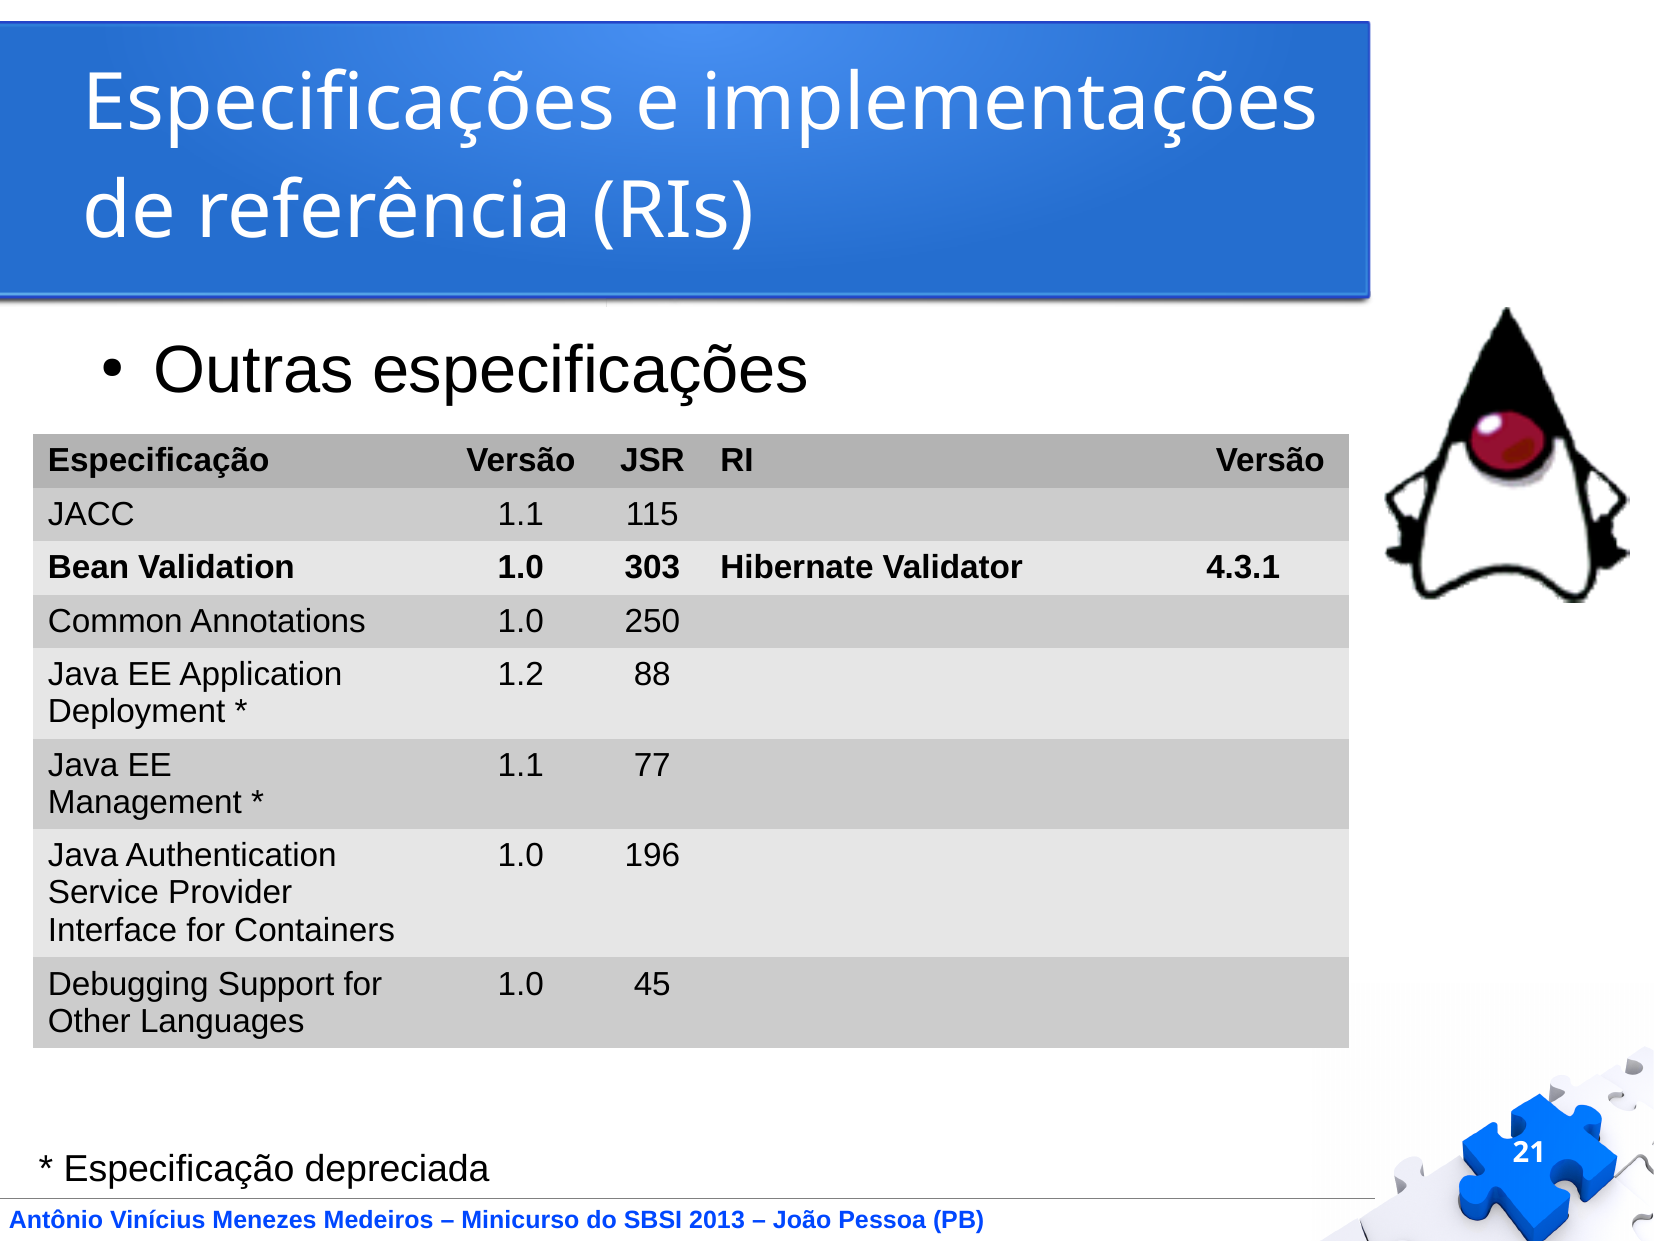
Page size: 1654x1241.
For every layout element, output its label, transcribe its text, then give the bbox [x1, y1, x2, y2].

table_cell [1191, 739, 1349, 829]
text_box * Especificação depreciada [23, 1139, 505, 1197]
table_cell 1.0 [443, 957, 599, 1048]
table_cell [706, 957, 1191, 1048]
table_cell [706, 488, 1191, 541]
table_cell 303 [599, 541, 706, 595]
picture [0, 21, 1375, 307]
table_cell [1191, 488, 1349, 541]
table_cell Bean Validation [33, 541, 443, 595]
table_cell 1.0 [443, 829, 599, 957]
picture [1384, 307, 1630, 603]
list Outras especificações [82, 332, 1356, 1111]
table_header JSR [599, 434, 706, 488]
table_cell [1191, 595, 1349, 648]
table_header Versão [443, 434, 599, 488]
table_cell 115 [599, 488, 706, 541]
table_cell 4.3.1 [1191, 541, 1349, 595]
table_header Versão [1191, 434, 1349, 488]
table_cell Java EE Application Deployment * [33, 648, 443, 739]
table_cell 250 [599, 595, 706, 648]
table_cell 88 [599, 648, 706, 739]
table_cell [706, 595, 1191, 648]
picture [1311, 983, 1654, 1241]
table_cell 196 [599, 829, 706, 957]
table_cell 1.1 [443, 739, 599, 829]
table_cell 1.0 [443, 595, 599, 648]
table_cell 45 [599, 957, 706, 1048]
table_cell 1.2 [443, 648, 599, 739]
table_cell 1.0 [443, 541, 599, 595]
table_cell [706, 739, 1191, 829]
table_cell [1191, 829, 1349, 957]
table_cell Common Annotations [33, 595, 443, 648]
table_header Especificação [33, 434, 443, 488]
table_cell [706, 829, 1191, 957]
table_cell JACC [33, 488, 443, 541]
table_cell [706, 648, 1191, 739]
table_cell Java EE Management * [33, 739, 443, 829]
table_cell [1191, 648, 1349, 739]
table_cell Hibernate Validator [706, 541, 1191, 595]
table_header RI [706, 434, 1191, 488]
table_cell Java Authentication Service Provider Interface for Containers [33, 829, 443, 957]
table_cell 77 [599, 739, 706, 829]
title Especificações e implementações de referência (RIs) [82, 49, 1323, 257]
table_cell [1191, 957, 1349, 1048]
table_cell Debugging Support for Other Languages [33, 957, 443, 1048]
table_cell 1.1 [443, 488, 599, 541]
